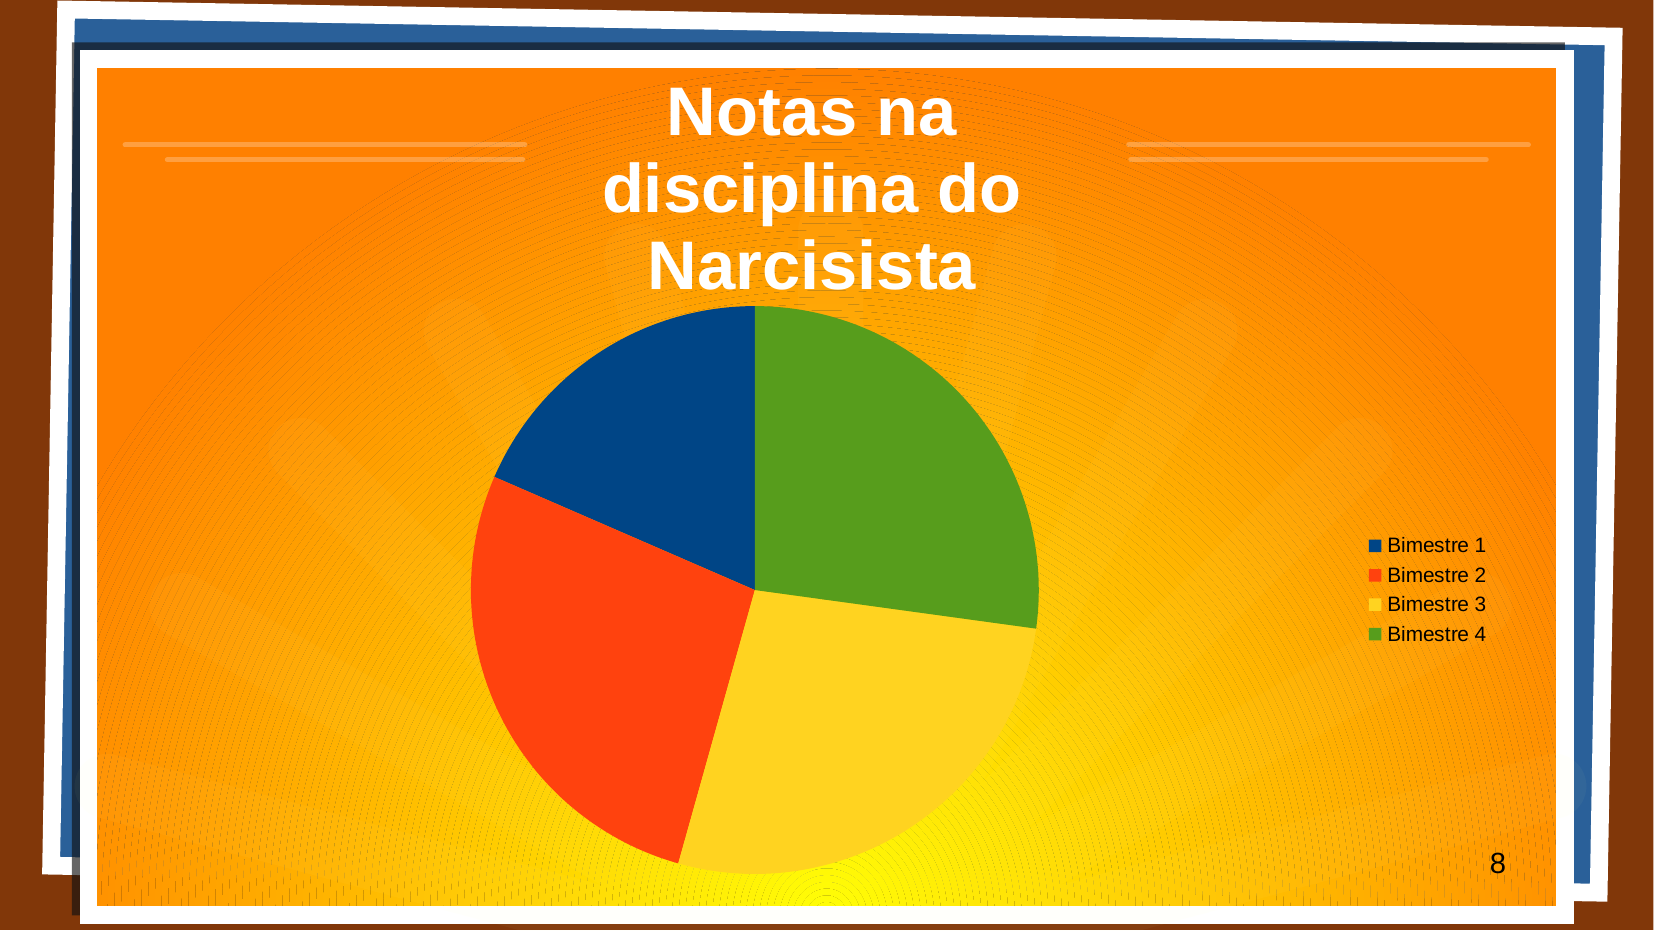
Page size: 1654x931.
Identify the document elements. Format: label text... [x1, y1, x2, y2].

title Notas na disciplina do Narcisista [501, 52, 1123, 294]
chart [147, 294, 1506, 886]
